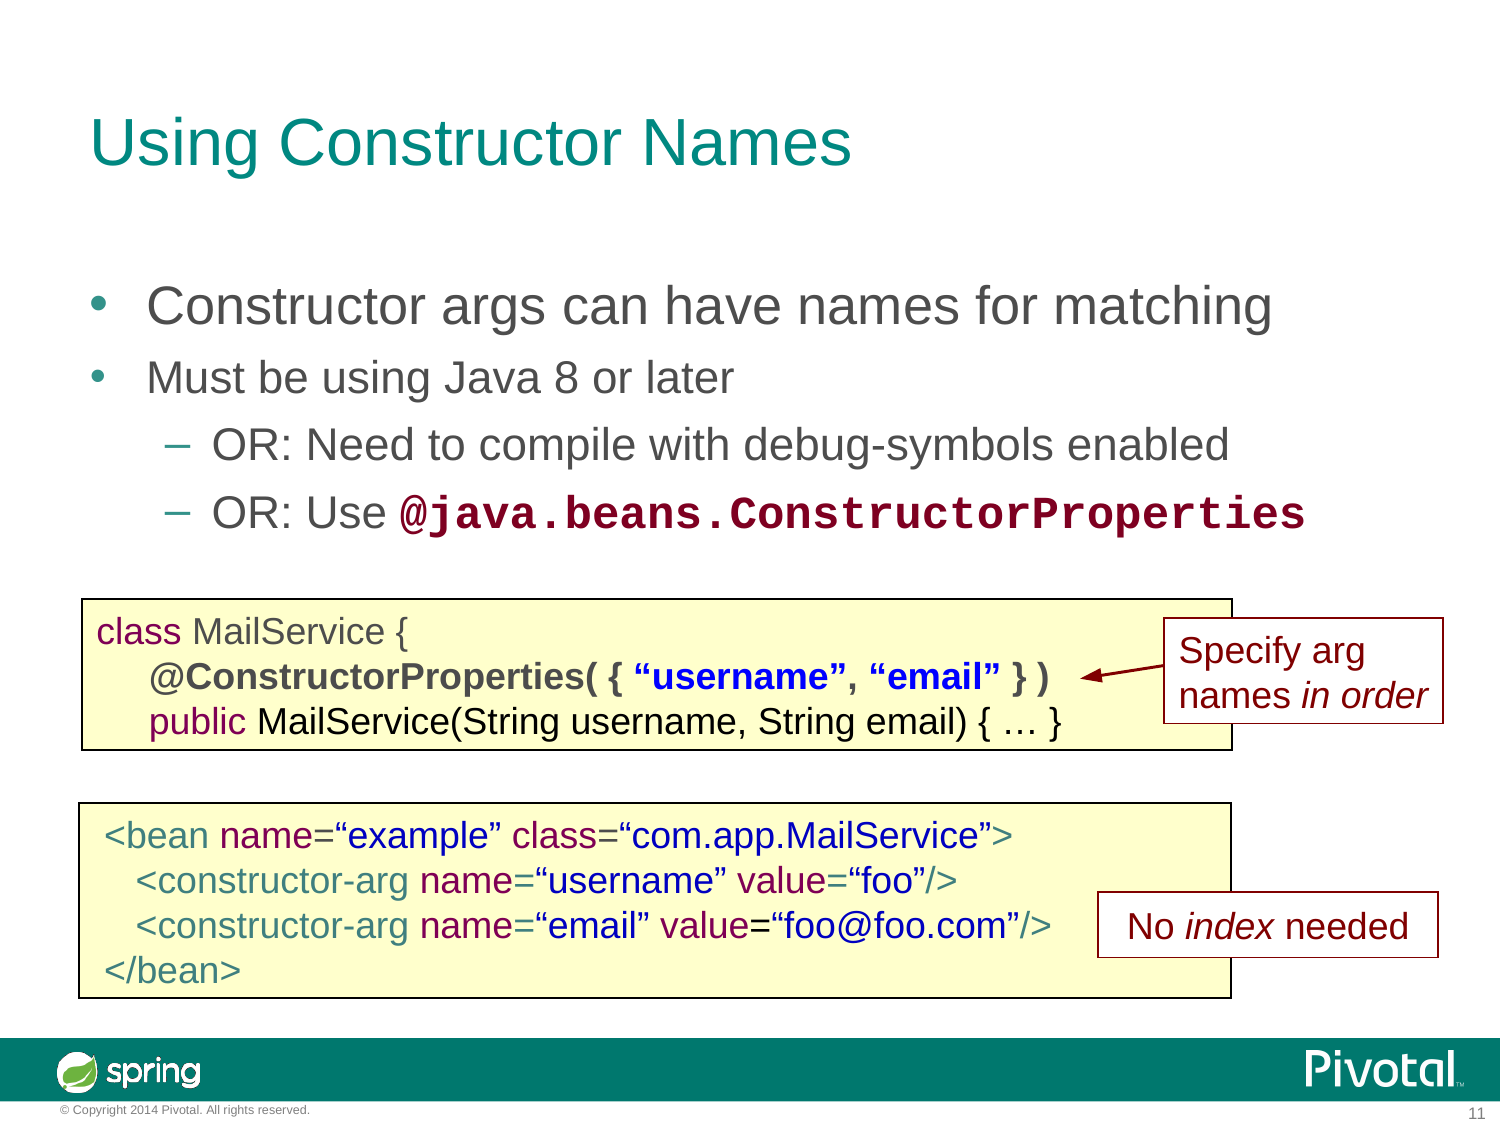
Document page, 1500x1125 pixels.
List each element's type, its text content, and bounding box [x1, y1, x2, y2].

picture [32, 1041, 210, 1103]
text_box Specify arg names in order [1163, 618, 1444, 724]
title Using Constructor Names [75, 45, 1426, 233]
text_box No index needed [1098, 891, 1439, 958]
picture [1306, 1050, 1464, 1087]
list Constructor args can have names for matching Must be using Java 8 or later OR: Need to compile with debug-symbols enabled OR: Use @java.beans.ConstructorProperties [75, 262, 1426, 1005]
text_box class MailService { @ConstructorProperties( { “username”, “email” } ) public MailService(String username, String email) { … } [81, 599, 1233, 750]
text_box <bean name=“example” class=“com.app.MailService”> <constructor-arg name=“username” value=“foo”/> <constructor-arg name=“email” value=“foo@foo.com”/> </bean> [78, 802, 1232, 999]
